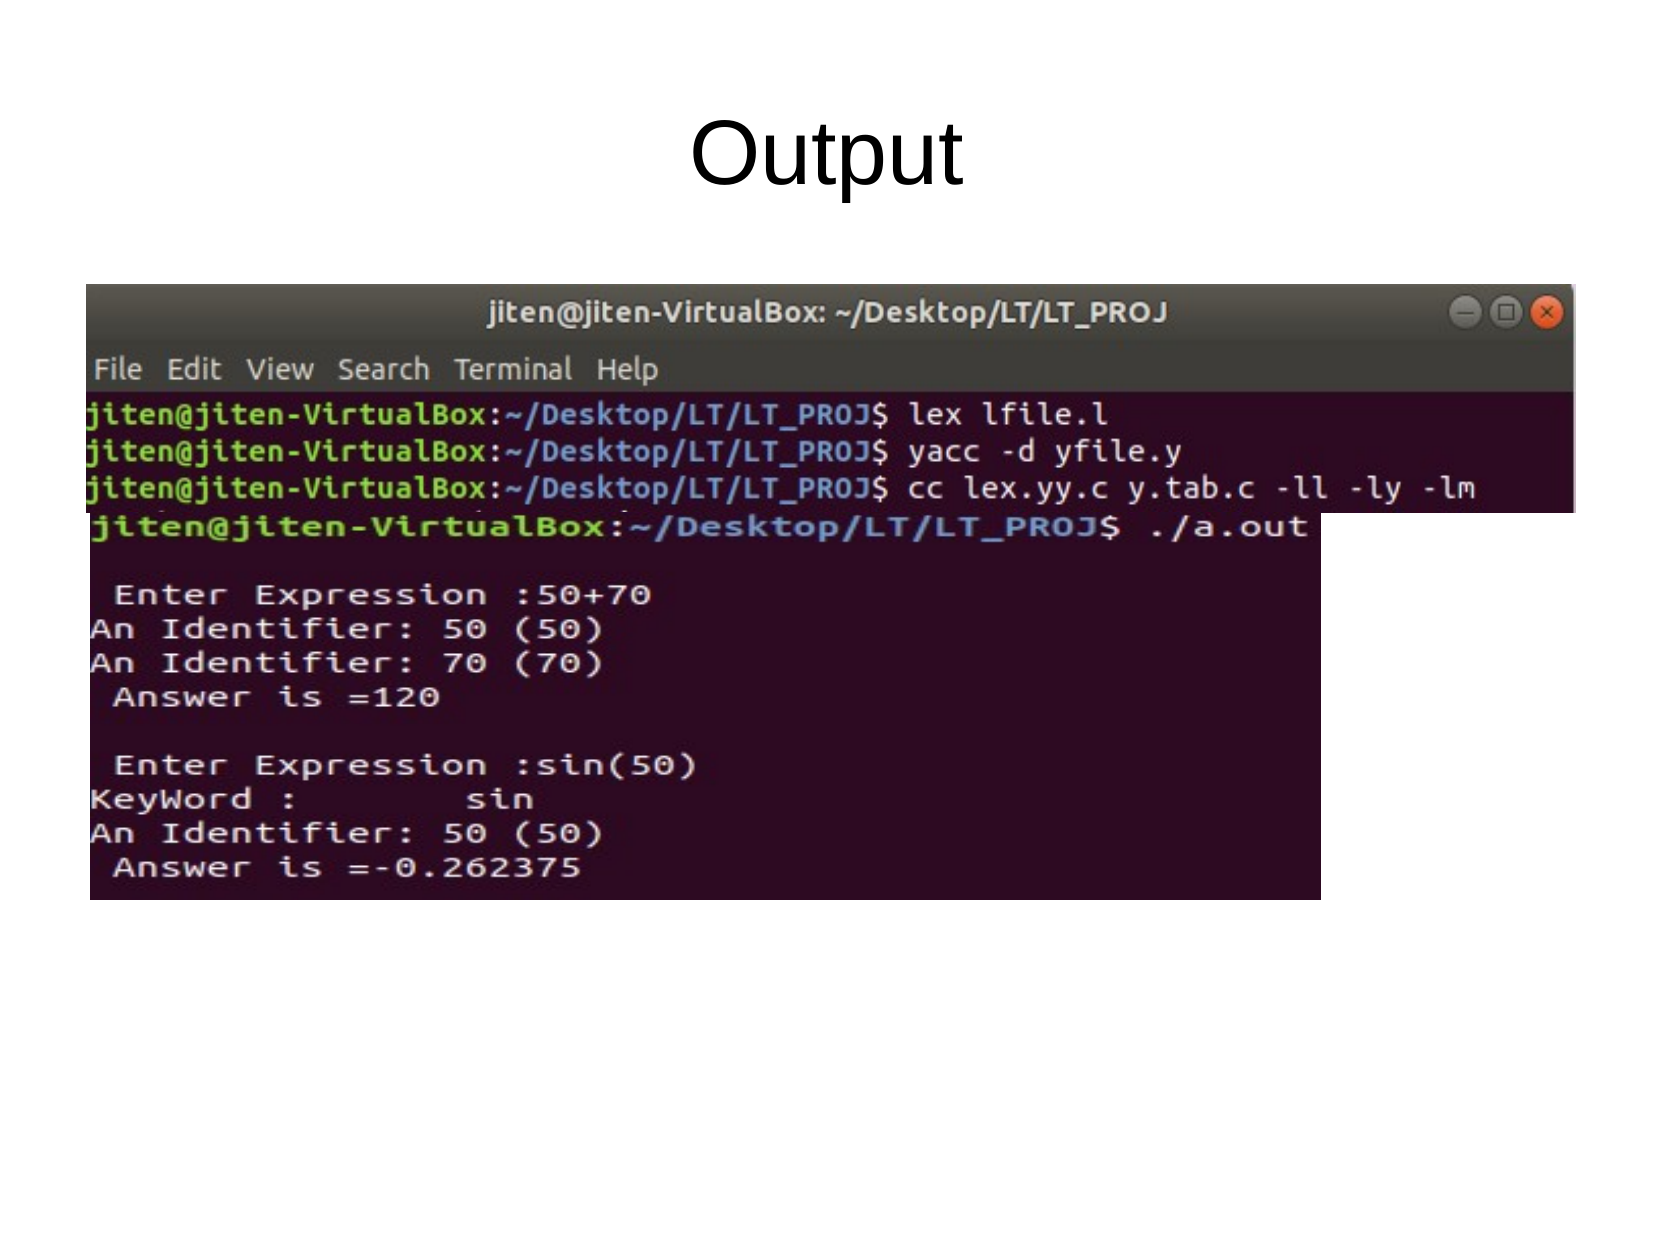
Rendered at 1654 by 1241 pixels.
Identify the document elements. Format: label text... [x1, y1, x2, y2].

picture [86, 284, 1576, 901]
title Output [82, 49, 1571, 257]
